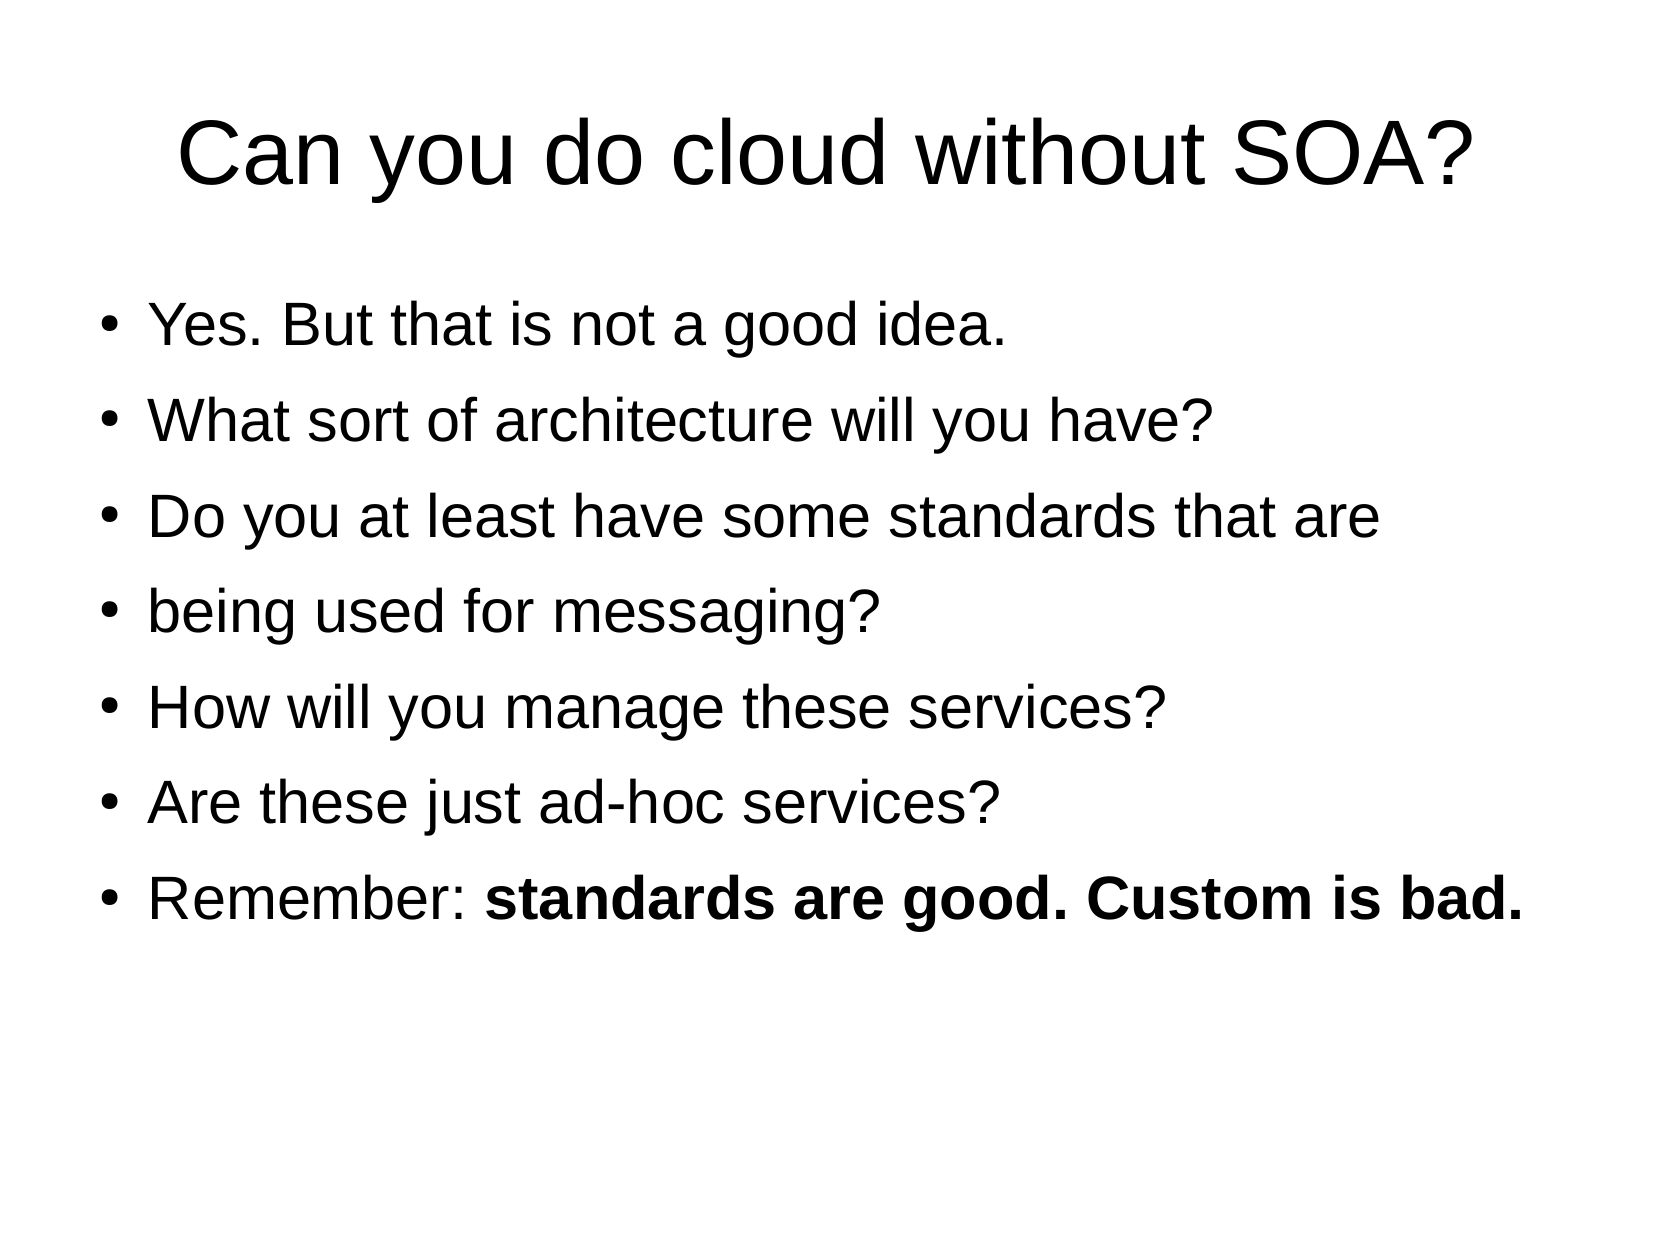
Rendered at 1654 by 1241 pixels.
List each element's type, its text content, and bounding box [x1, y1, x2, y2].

list Yes. But that is not a good idea. What sort of architecture will you have? Do you at least have some standards that are being used for messaging? How will you manage these services? Are these just ad-hoc services? Remember: standards are good. Custom is bad. [82, 290, 1538, 1010]
title Can you do cloud without SOA? [82, 49, 1571, 257]
